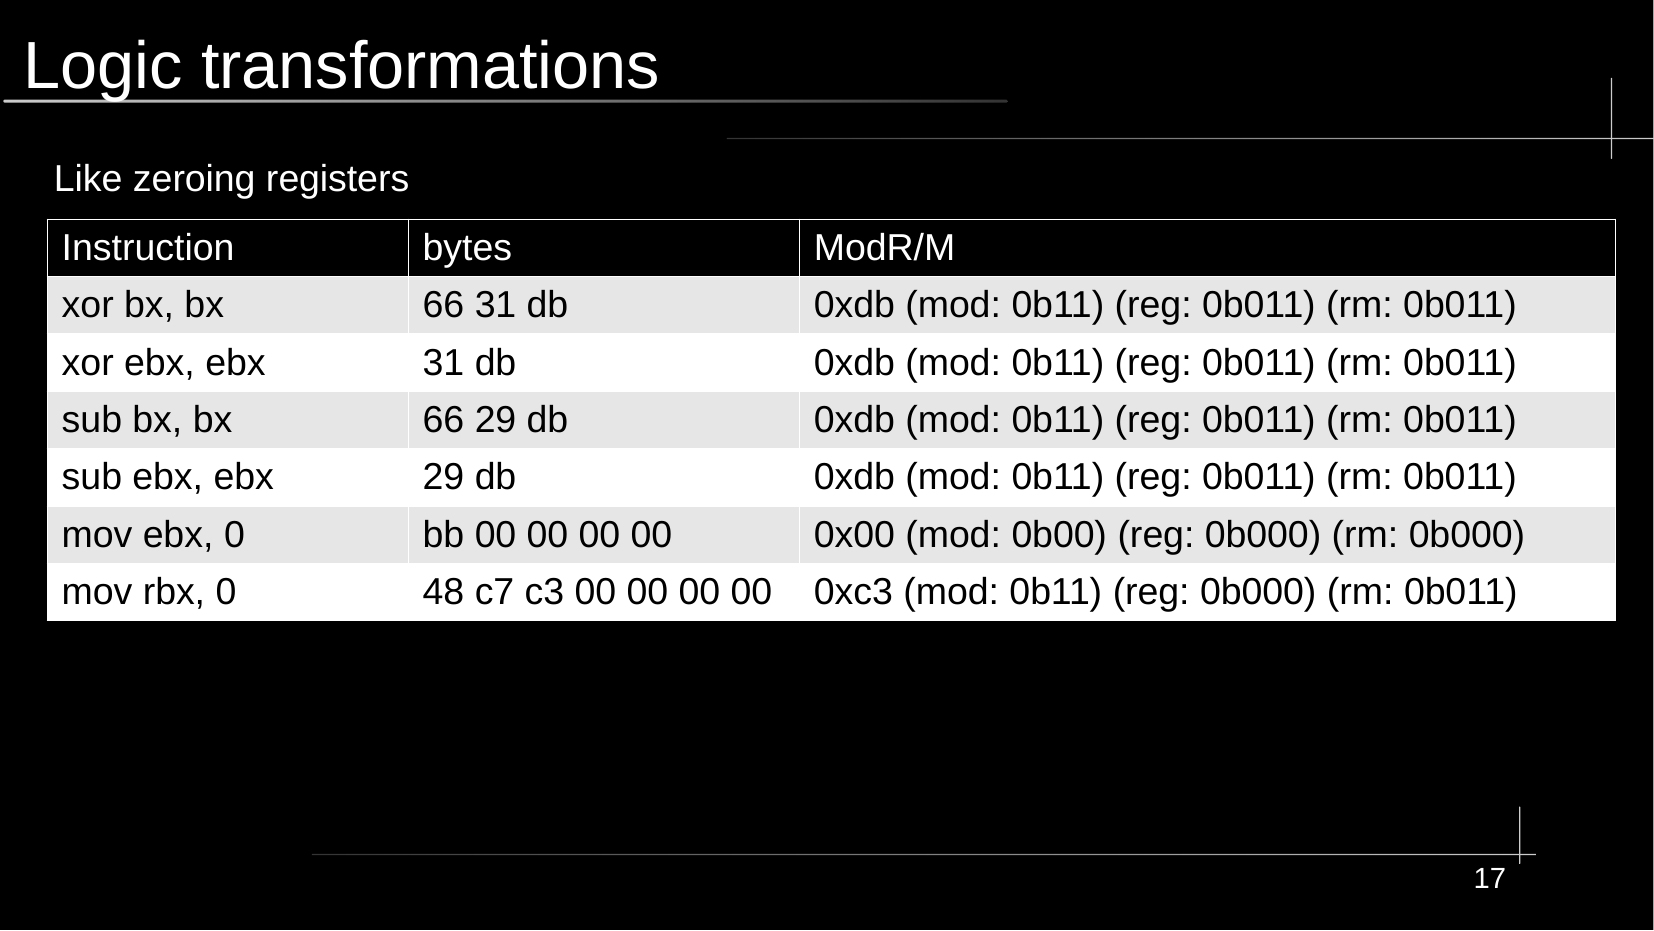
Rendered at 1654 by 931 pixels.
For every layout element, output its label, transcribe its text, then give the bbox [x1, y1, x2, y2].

table_cell 29 db [409, 449, 799, 506]
table_cell 0xdb (mod: 0b11) (reg: 0b011) (rm: 0b011) [800, 392, 1615, 448]
table_cell 0xdb (mod: 0b11) (reg: 0b011) (rm: 0b011) [800, 277, 1615, 333]
text_box Like zeroing registers [39, 149, 1093, 207]
table_cell 31 db [409, 334, 799, 391]
table_cell 0xc3 (mod: 0b11) (reg: 0b000) (rm: 0b011) [800, 564, 1615, 620]
title Logic transformations [23, 11, 1589, 119]
table_cell 0xdb (mod: 0b11) (reg: 0b011) (rm: 0b011) [800, 449, 1615, 506]
table_cell 66 29 db [409, 392, 799, 448]
table_cell bb 00 00 00 00 [409, 507, 799, 563]
table_cell 48 c7 c3 00 00 00 00 [409, 564, 799, 620]
table_cell xor ebx, ebx [48, 334, 408, 391]
table_cell 0x00 (mod: 0b00) (reg: 0b000) (rm: 0b000) [800, 507, 1615, 563]
table_cell mov rbx, 0 [48, 564, 408, 620]
table_header ModR/M [800, 220, 1615, 276]
table_cell mov ebx, 0 [48, 507, 408, 563]
table_cell sub bx, bx [48, 392, 408, 448]
table_cell 0xdb (mod: 0b11) (reg: 0b011) (rm: 0b011) [800, 334, 1615, 391]
table_cell sub ebx, ebx [48, 449, 408, 506]
table_header Instruction [48, 220, 408, 276]
table_cell xor bx, bx [48, 277, 408, 333]
table_cell 66 31 db [409, 277, 799, 333]
table_header bytes [409, 220, 799, 276]
